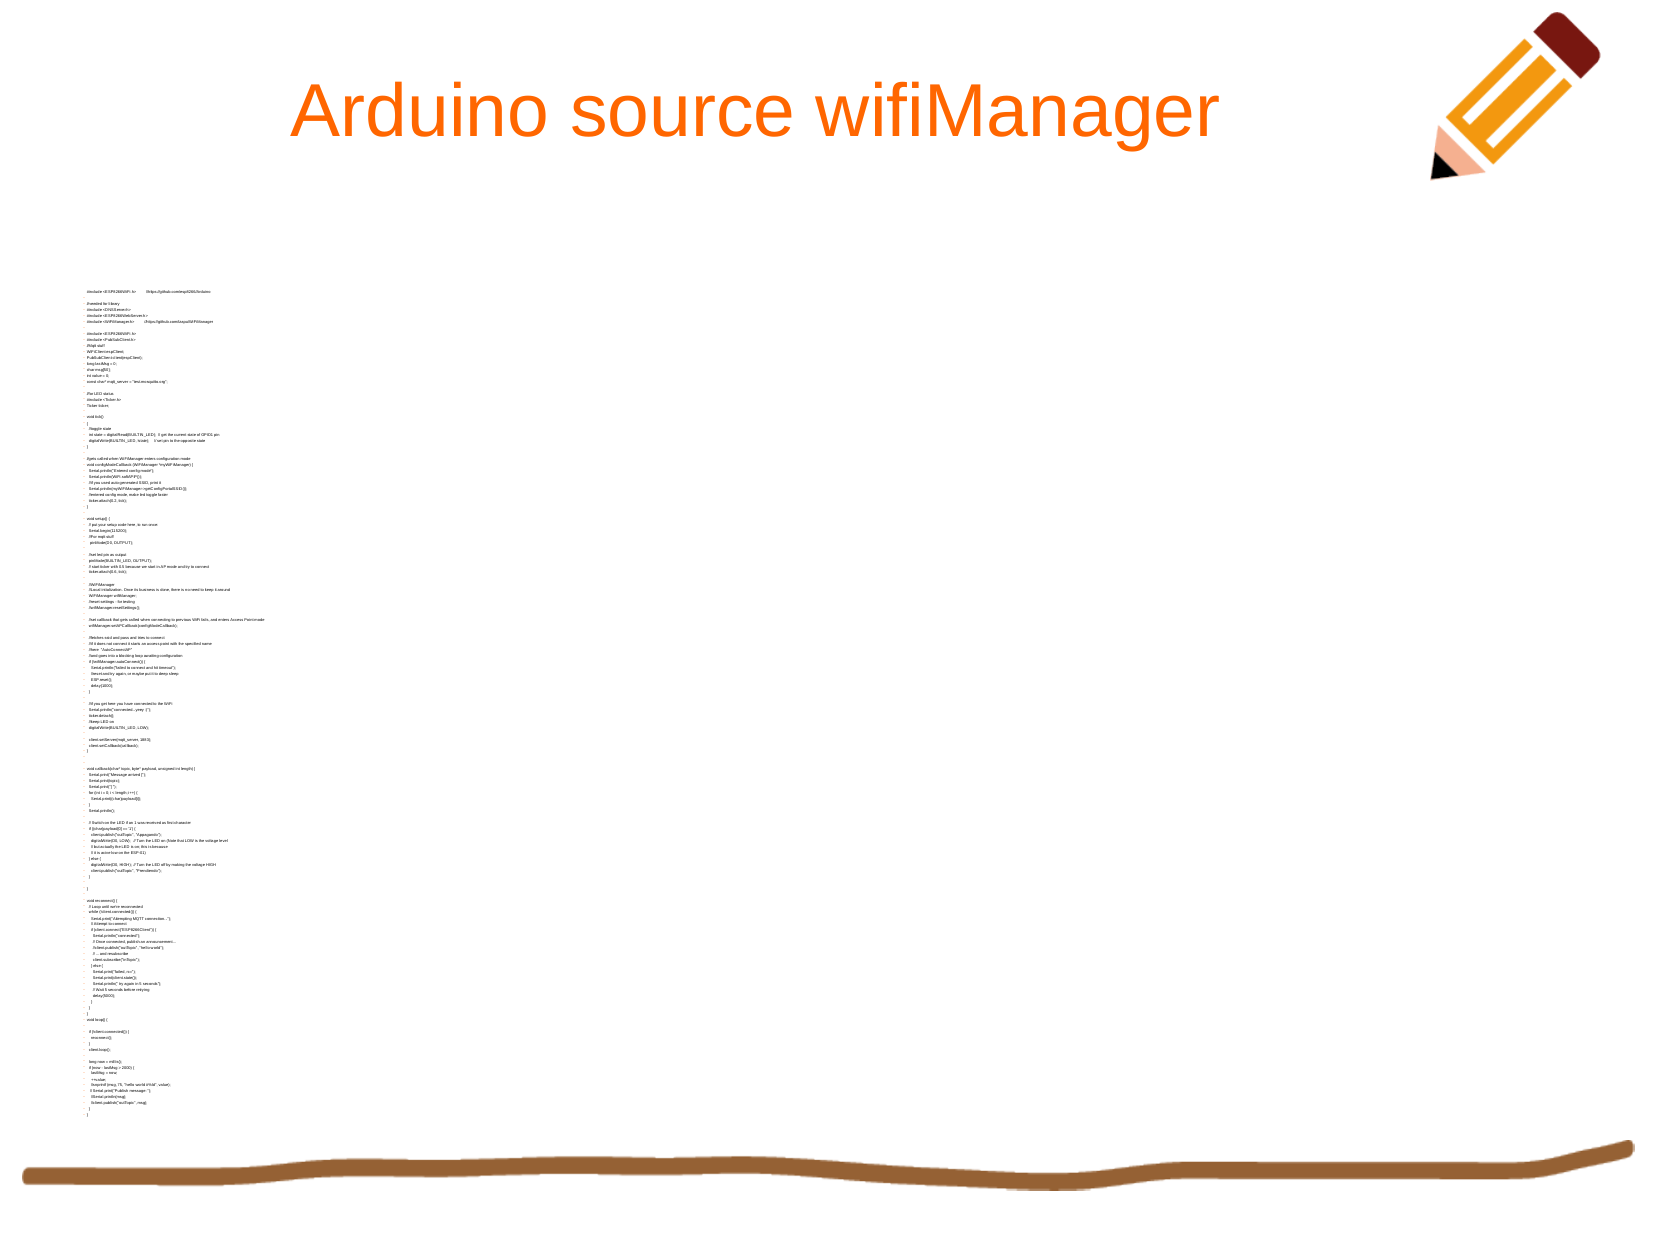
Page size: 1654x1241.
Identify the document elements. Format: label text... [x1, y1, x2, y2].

picture [22, 1140, 1635, 1191]
list #include <ESP8266WiFi.h> //https://github.com/esp8266/Arduino //needed for library #include <DNSServer.h> #include <ESP8266WebServer.h> #include <WiFiManager.h> //https://github.com/tzapu/WiFiManager #include <ESP8266WiFi.h> #include <PubSubClient.h> //Mqtt stuff WiFiClient espClient; PubSubClient client(espClient); long lastMsg = 0; char msg[50]; int value = 0; const char* mqtt_server = "test.mosquitto.org"; //for LED status #include <Ticker.h> Ticker ticker; void tick() { //toggle state int state = digitalRead(BUILTIN_LED); // get the current state of GPIO1 pin digitalWrite(BUILTIN_LED, !state); // set pin to the opposite state } //gets called when WiFiManager enters configuration mode void configModeCallback (WiFiManager *myWiFiManager) { Serial.println("Entered config mode"); Serial.println(WiFi.softAPIP()); //if you used auto generated SSID, print it Serial.println(myWiFiManager->getConfigPortalSSID()); //entered config mode, make led toggle faster ticker.attach(0.2, tick); } void setup() { // put your setup code here, to run once: Serial.begin(115200); //For mqtt stuff pinMode(D0, OUTPUT); //set led pin as output pinMode(BUILTIN_LED, OUTPUT); // start ticker with 0.5 because we start in AP mode and try to connect ticker.attach(0.6, tick); //WiFiManager //Local intialization. Once its business is done, there is no need to keep it around WiFiManager wifiManager; //reset settings - for testing //wifiManager.resetSettings(); //set callback that gets called when connecting to previous WiFi fails, and enters Access Point mode wifiManager.setAPCallback(configModeCallback); //fetches ssid and pass and tries to connect //if it does not connect it starts an access point with the specified name //here "AutoConnectAP" //and goes into a blocking loop awaiting configuration if (!wifiManager.autoConnect()) { Serial.println("failed to connect and hit timeout"); //reset and try again, or maybe put it to deep sleep ESP.reset(); delay(1000); } //if you get here you have connected to the WiFi Serial.println("connected...yeey :)"); ticker.detach(); //keep LED on digitalWrite(BUILTIN_LED, LOW); client.setServer(mqtt_server, 1883); client.setCallback(callback); } void callback(char* topic, byte* payload, unsigned int length) { Serial.print("Message arrived ["); Serial.print(topic); Serial.print("] "); for (int i = 0; i < length; i++) { Serial.print((char)payload[i]); } Serial.println(); // Switch on the LED if an 1 was received as first character if ((char)payload[0] == '1') { client.publish("outTopic", "Appagando"); digitalWrite(D0, LOW); // Turn the LED on (Note that LOW is the voltage level // but actually the LED is on; this is because // it is acive low on the ESP-01) } else { digitalWrite(D0, HIGH); // Turn the LED off by making the voltage HIGH client.publish("outTopic", "Prendiendo"); } } void reconnect() { // Loop until we're reconnected while (!client.connected()) { Serial.print("Attempting MQTT connection..."); // Attempt to connect if (client.connect("ESP8266Client")) { Serial.println("connected"); // Once connected, publish an announcement... //client.publish("outTopic", "hello world"); // ... and resubscribe client.subscribe("inTopic"); } else { Serial.print("failed, rc="); Serial.print(client.state()); Serial.println(" try again in 5 seconds"); // Wait 5 seconds before retrying delay(5000); } } } void loop() { if (!client.connected()) { reconnect(); } client.loop(); long now = millis(); if (now - lastMsg > 2000) { lastMsg = now; ++value; //snprintf (msg, 75, "hello world #%ld", value); // Serial.print("Publish message: "); //Serial.println(msg); //client.publish("outTopic", msg); } } [82, 290, 1571, 1122]
title Arduino source wifiManager [82, 49, 1430, 172]
picture [1430, 12, 1601, 181]
